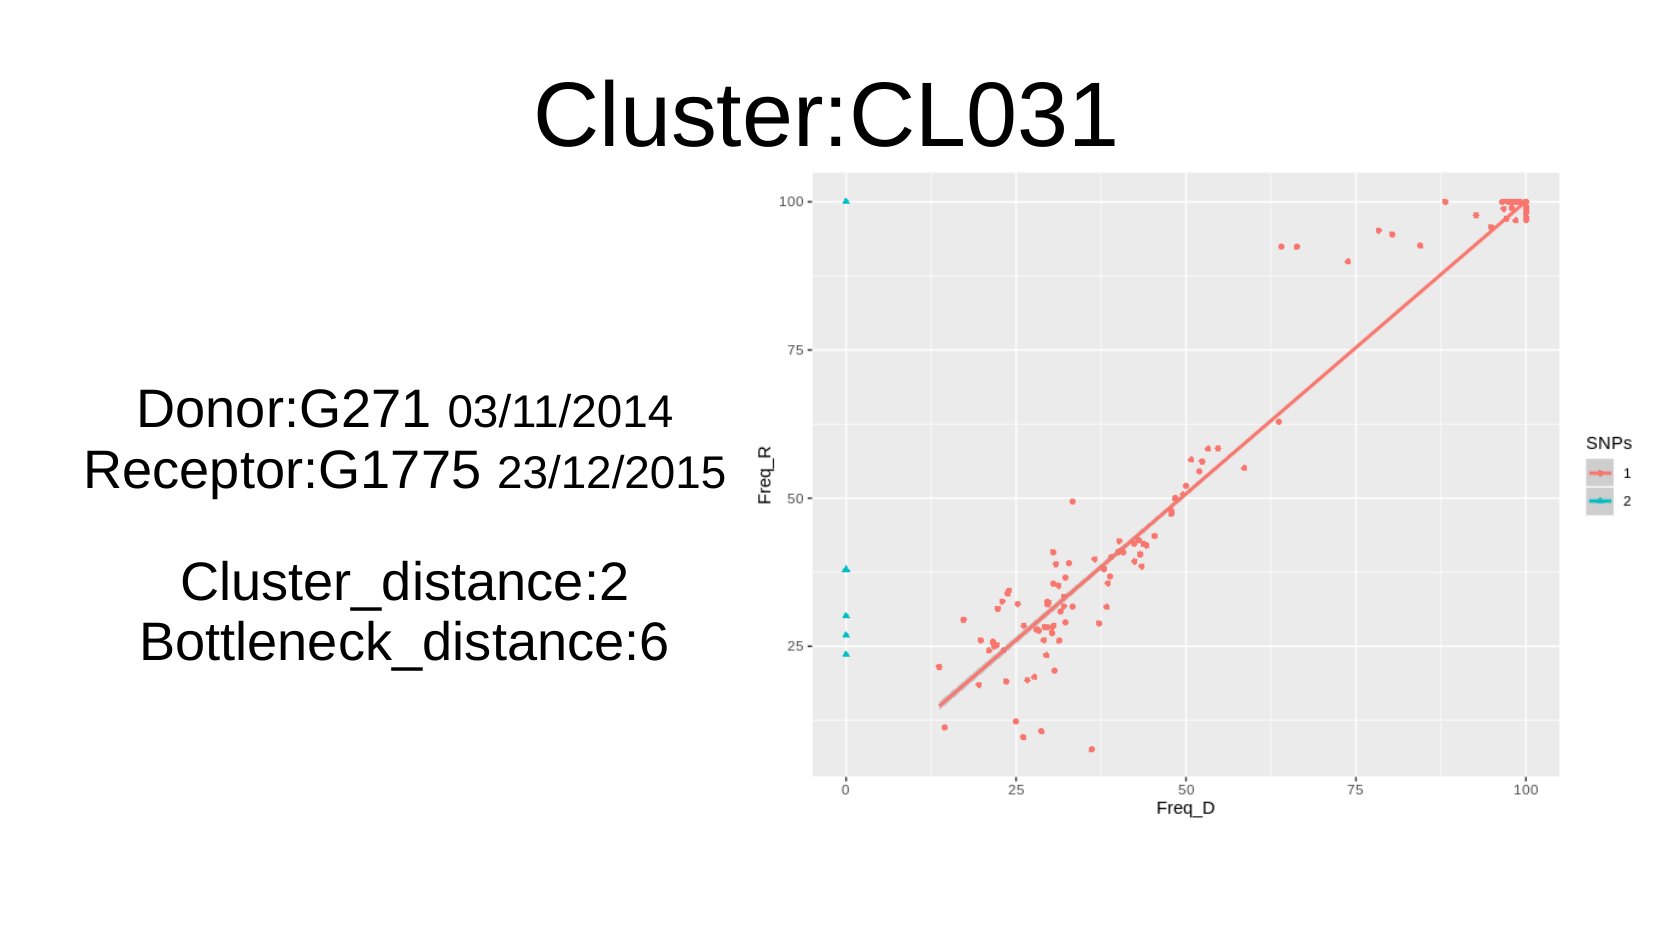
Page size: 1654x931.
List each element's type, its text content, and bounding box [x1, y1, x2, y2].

title Cluster:CL031 [82, 37, 1571, 193]
text_box Donor:G271 03/11/2014 Receptor:G1775 23/12/2015 Cluster_distance:2 Bottleneck_distance:6 [30, 255, 750, 796]
picture [750, 164, 1650, 826]
